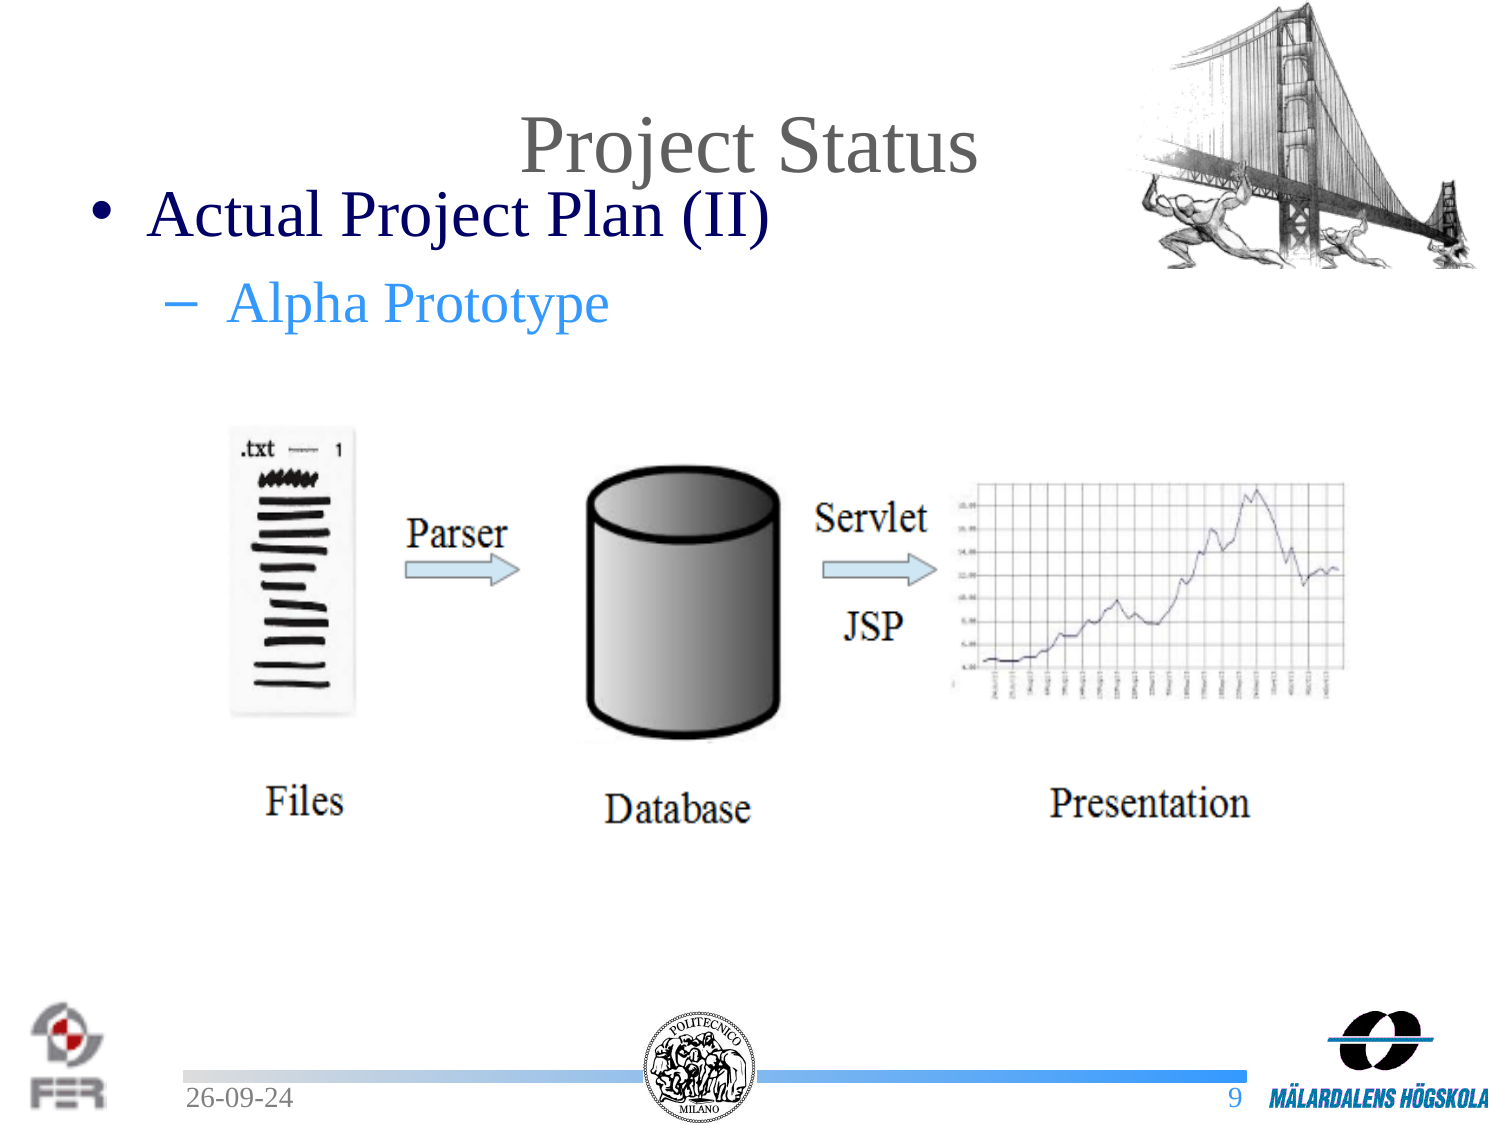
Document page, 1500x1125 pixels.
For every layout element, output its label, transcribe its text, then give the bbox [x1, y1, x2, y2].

picture [643, 1011, 757, 1123]
picture [1368, 1093, 1374, 1104]
picture [1435, 1096, 1441, 1104]
list Actual Project Plan (II) Alpha Prototype [75, 162, 1426, 905]
picture [29, 987, 107, 1125]
picture [1454, 1091, 1459, 1108]
picture [1122, 0, 1477, 269]
picture [1269, 1011, 1488, 1108]
title Project Status [75, 45, 1122, 162]
text_box 13-12-02 [171, 1070, 396, 1114]
text_box <numero> [1186, 1070, 1258, 1114]
picture [209, 414, 1355, 839]
